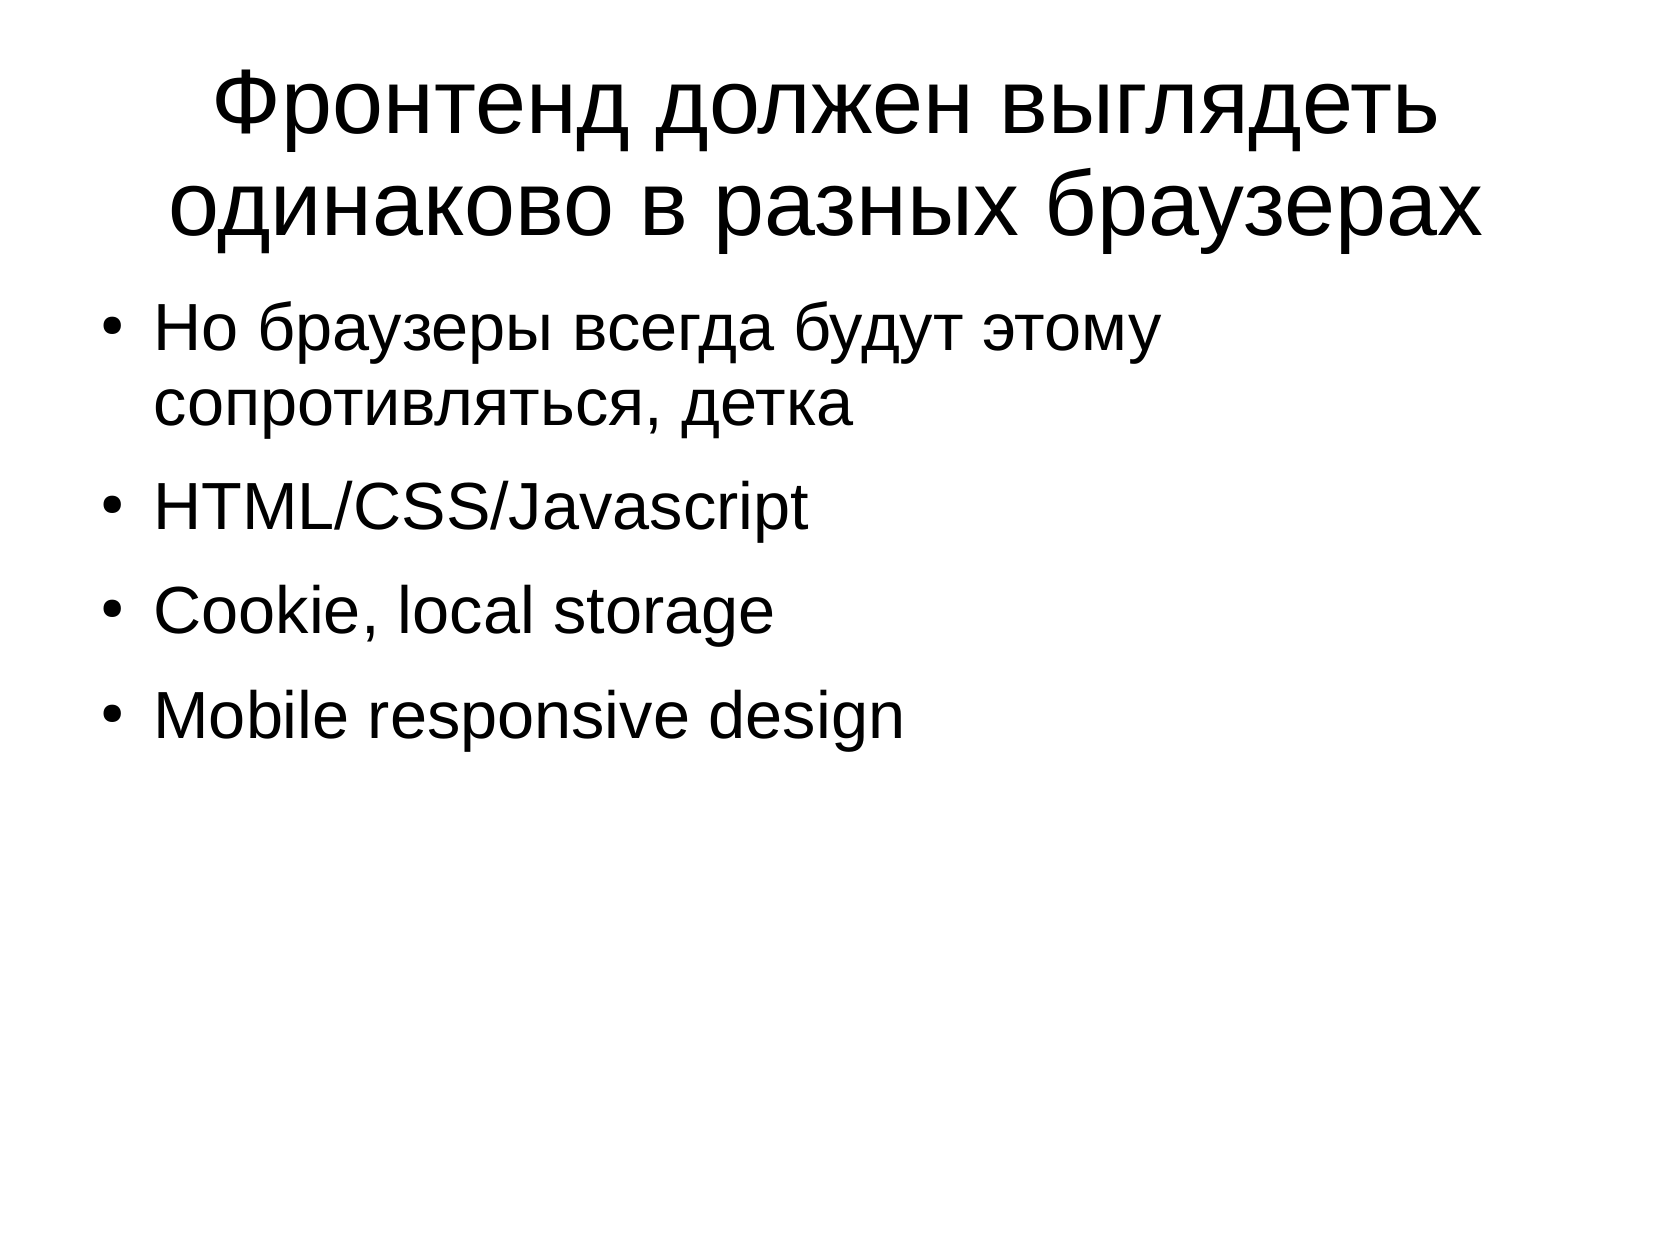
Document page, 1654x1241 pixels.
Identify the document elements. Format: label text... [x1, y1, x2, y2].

title Фронтенд должен выглядеть одинаково в разных браузерах [82, 49, 1571, 257]
list Но браузеры всегда будут этому сопротивляться, детка HTML/CSS/Javascript Cookie, local storage Mobile responsive design [82, 290, 1571, 1010]
